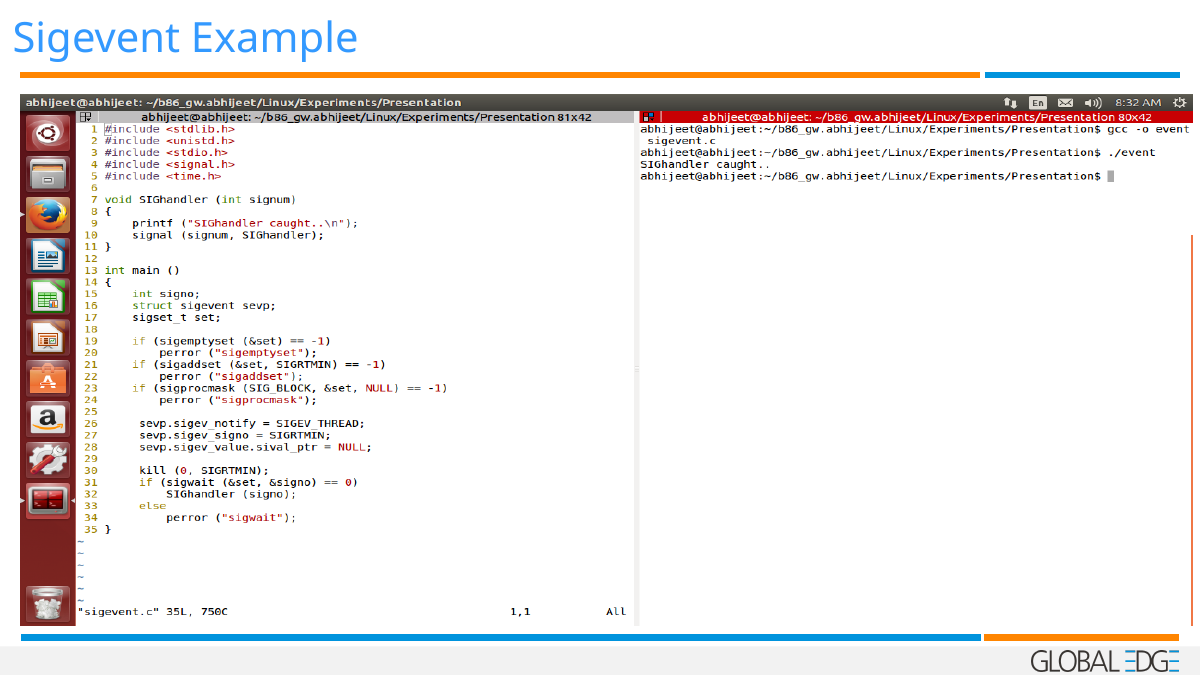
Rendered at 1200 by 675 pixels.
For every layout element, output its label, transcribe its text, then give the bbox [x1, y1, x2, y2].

picture [20, 94, 1193, 626]
picture [1031, 650, 1179, 672]
title Sigevent Example [12, 9, 1088, 63]
